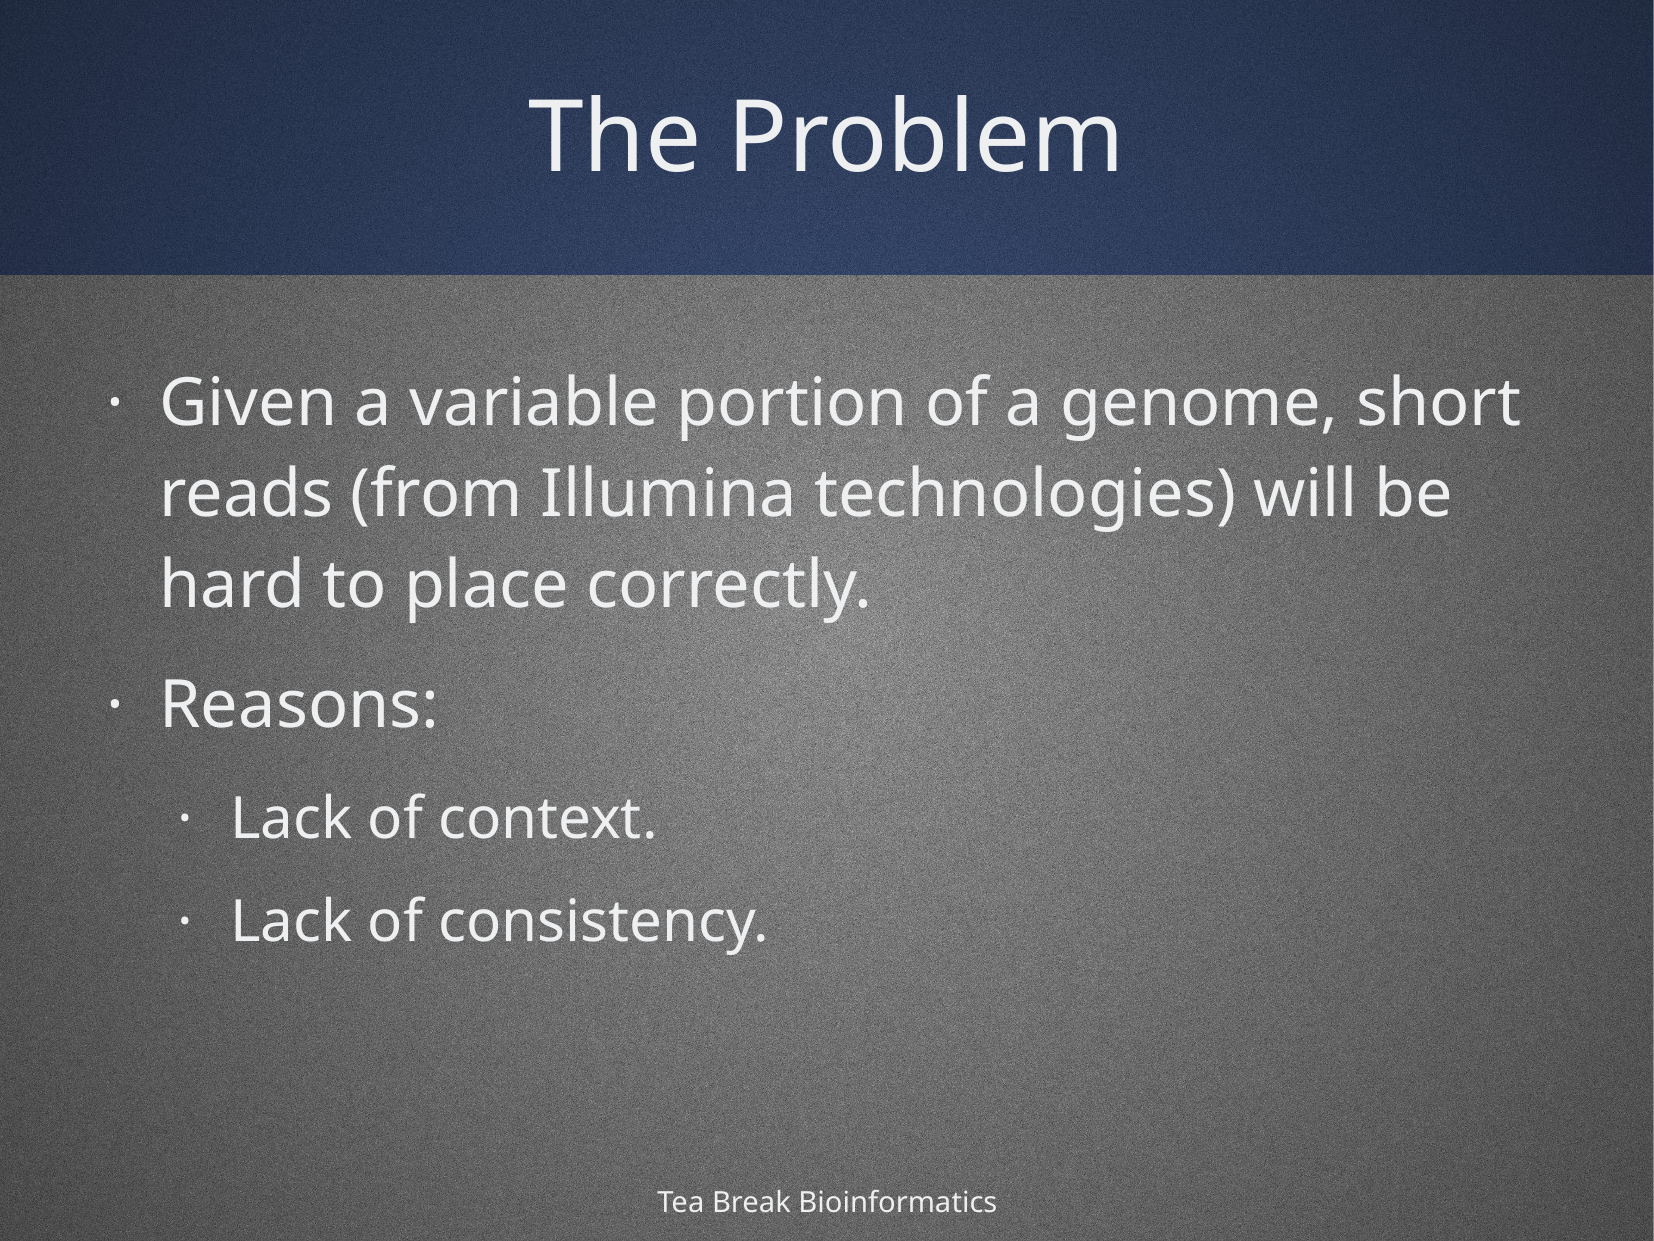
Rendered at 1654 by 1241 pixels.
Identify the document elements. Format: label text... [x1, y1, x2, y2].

title The Problem [88, 29, 1565, 237]
picture [0, 0, 1654, 1241]
list Given a variable portion of a genome, short reads (from Illumina technologies) will be hard to place correctly. Reasons: Lack of context. Lack of consistency. [88, 354, 1565, 1066]
